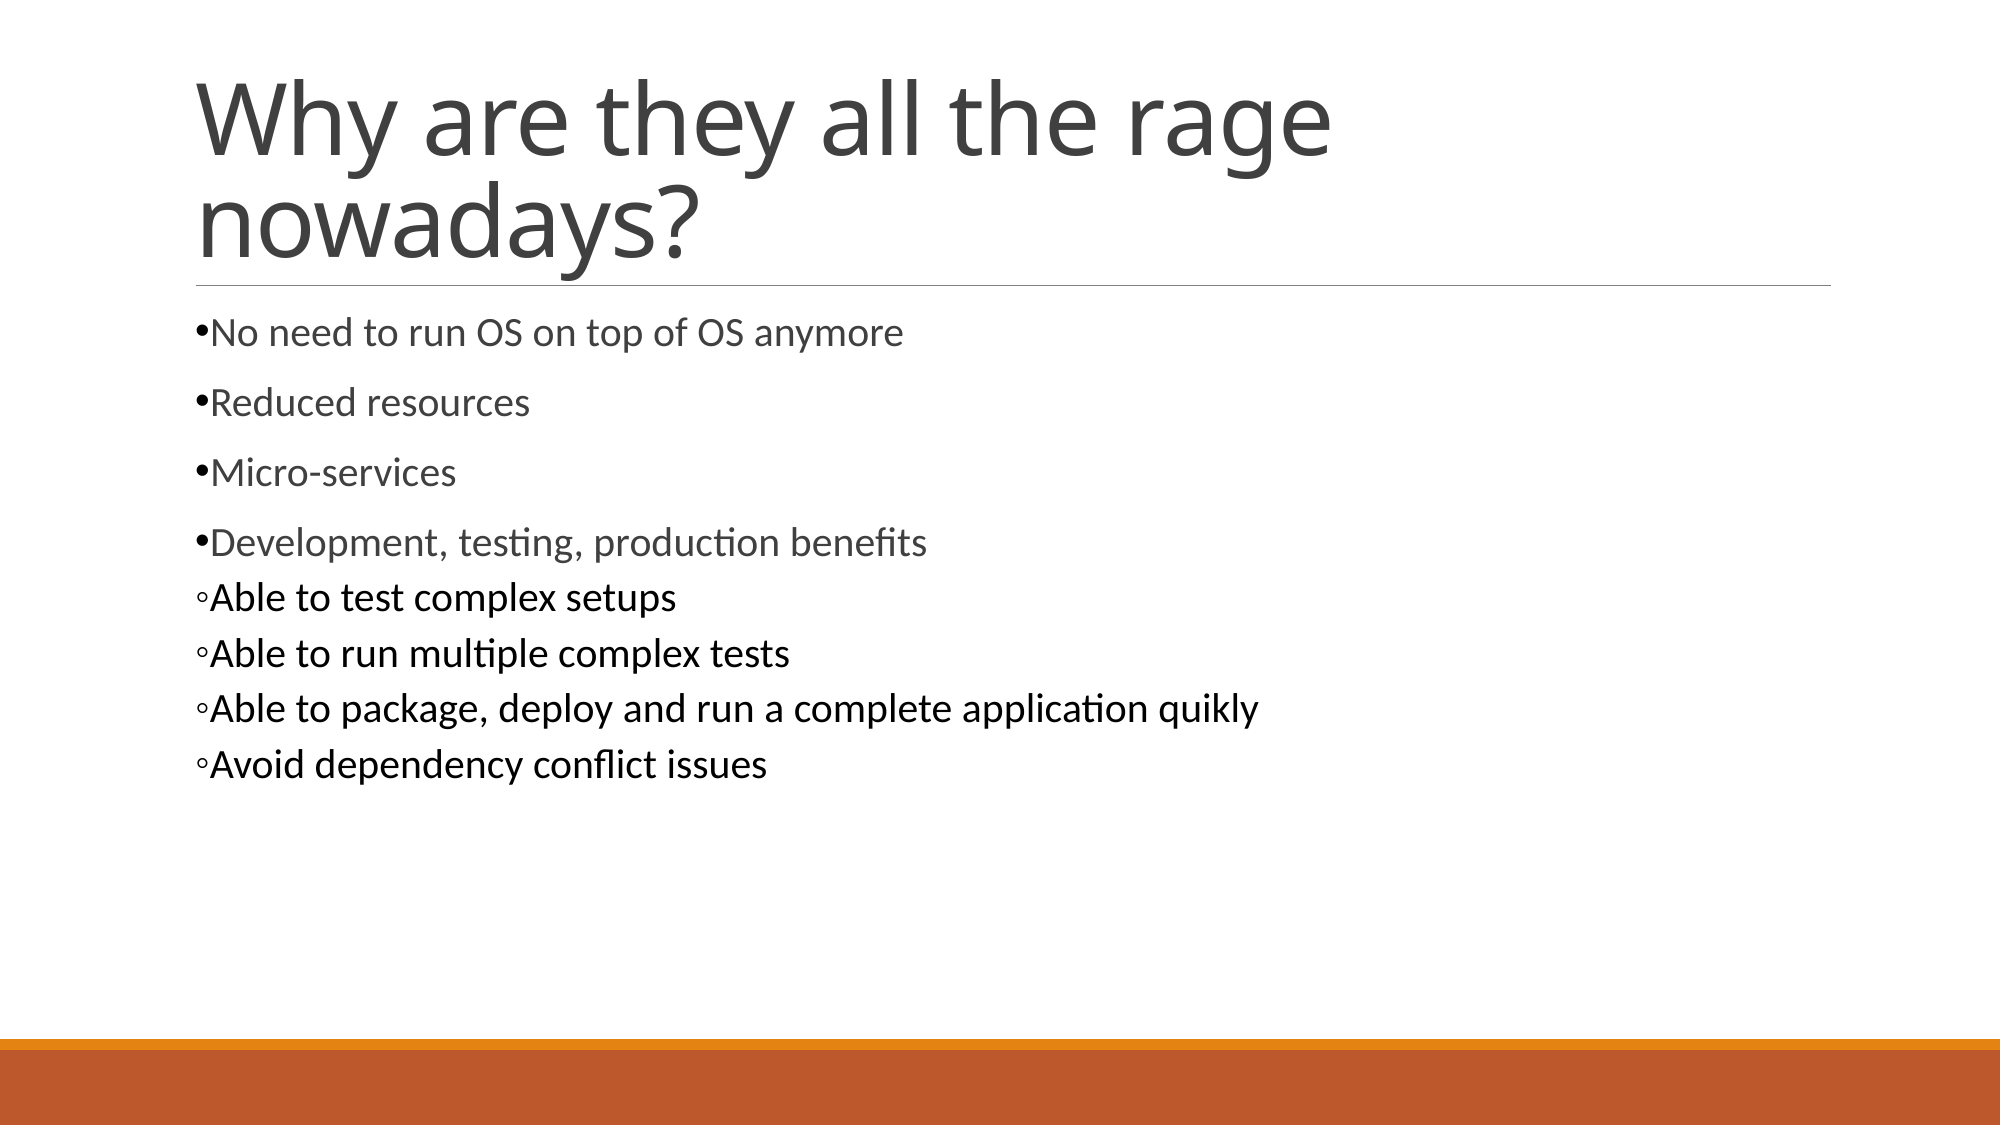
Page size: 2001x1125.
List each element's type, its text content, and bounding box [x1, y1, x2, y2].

list No need to run OS on top of OS anymore Reduced resources Micro-services Development, testing, production benefits Able to test complex setups Able to run multiple complex tests Able to package, deploy and run a complete application quikly Avoid dependency conflict issues [180, 302, 1831, 963]
title Why are they all the rage nowadays? [180, 47, 1831, 286]
